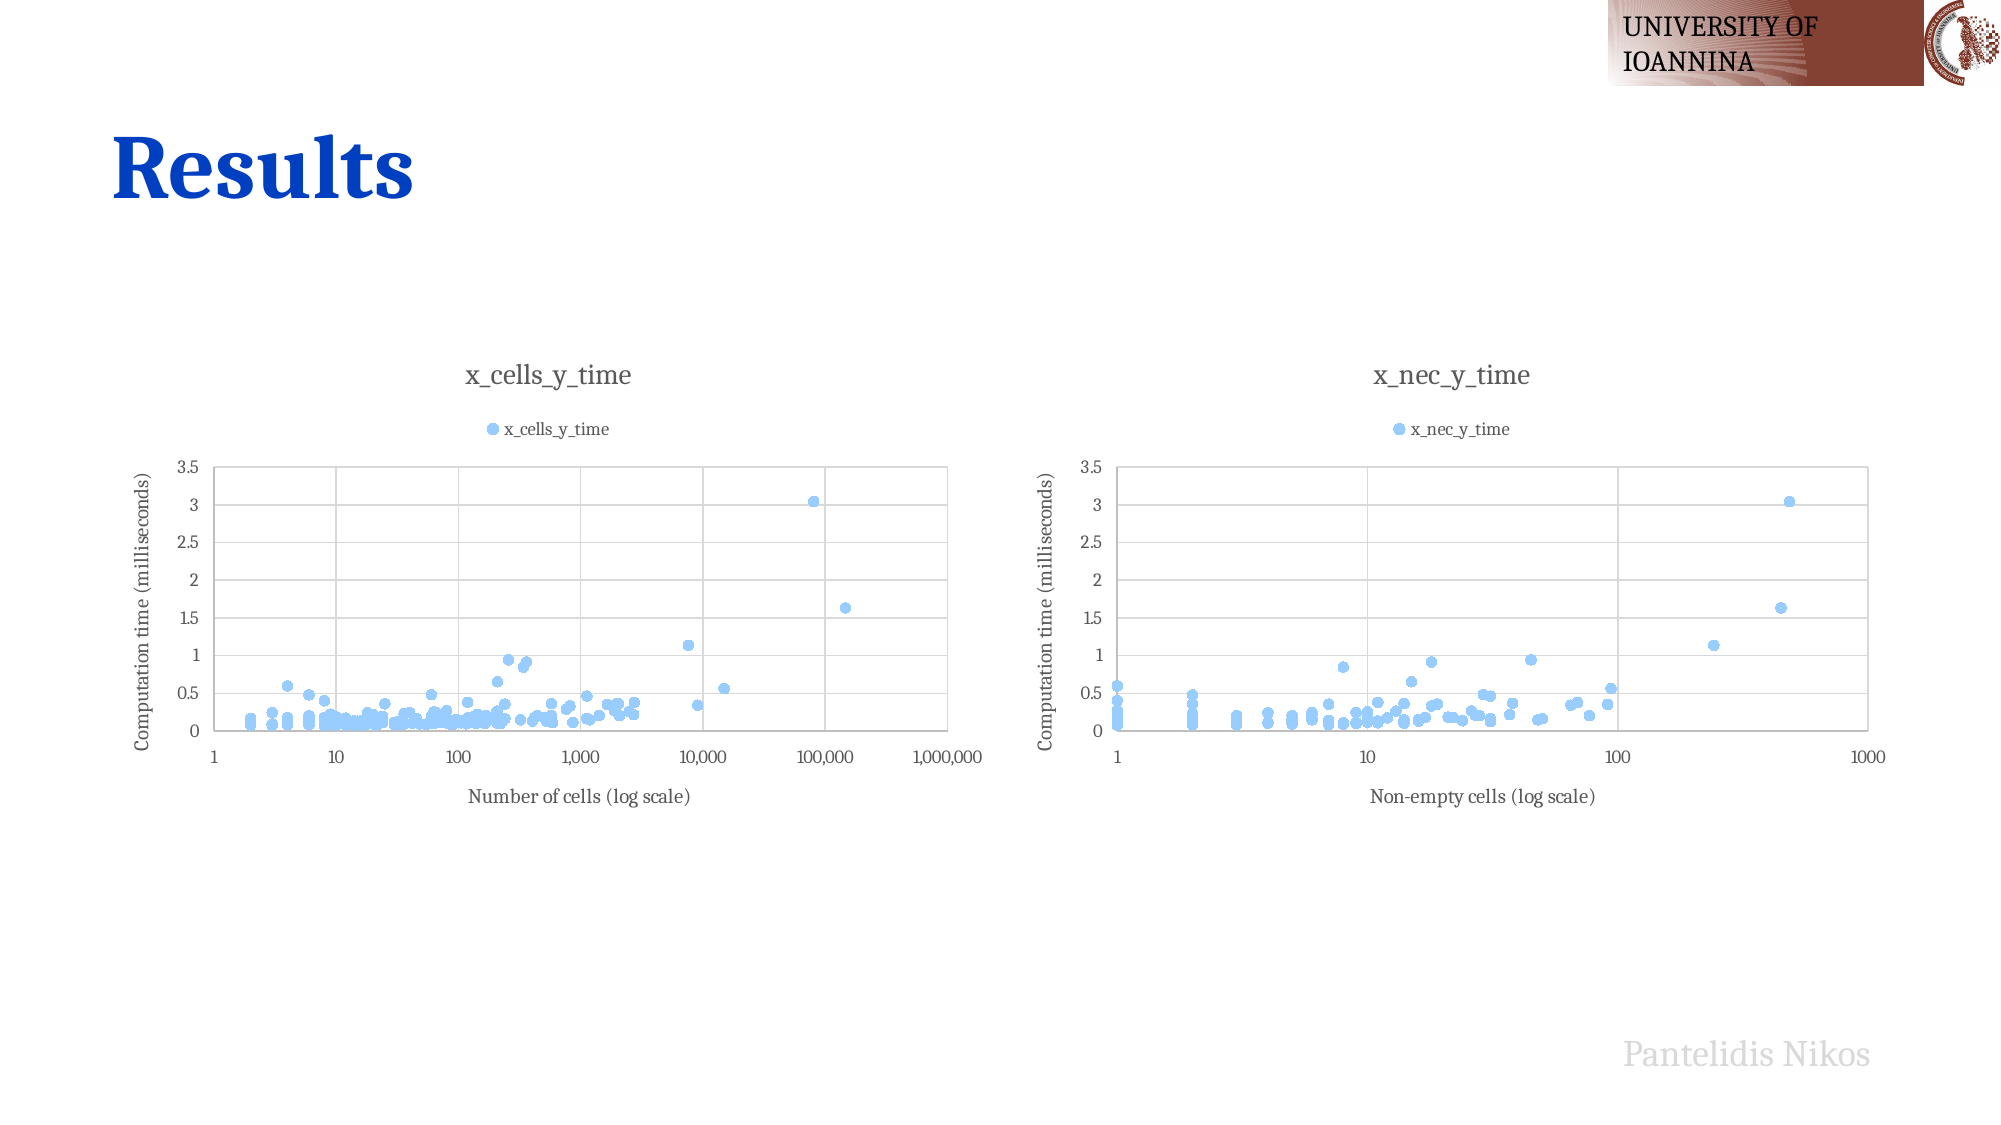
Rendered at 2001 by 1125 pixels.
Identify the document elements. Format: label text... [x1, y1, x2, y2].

picture [1924, 0, 2001, 86]
chart [96, 331, 1904, 839]
text_box Results [96, 112, 768, 225]
